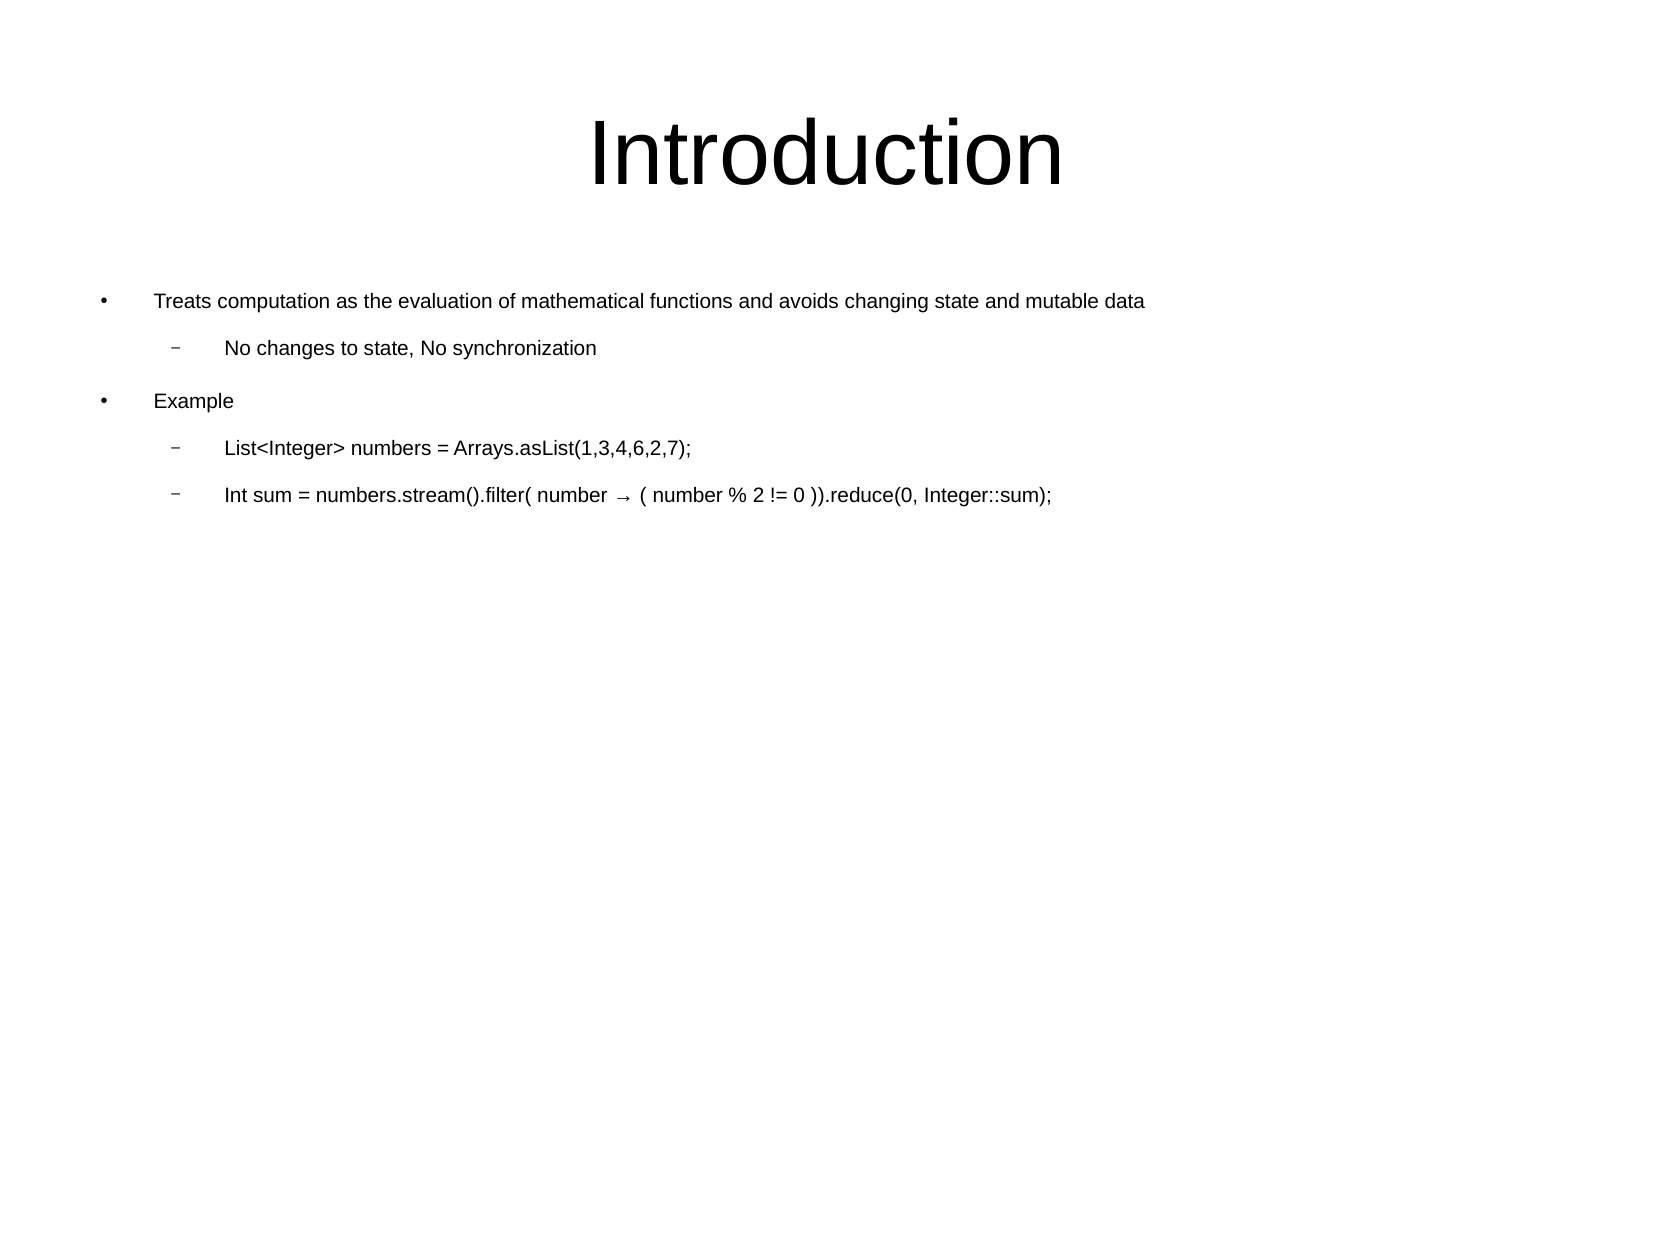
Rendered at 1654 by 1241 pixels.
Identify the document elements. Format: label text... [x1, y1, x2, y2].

list Treats computation as the evaluation of mathematical functions and avoids changing state and mutable data No changes to state, No synchronization Example List<Integer> numbers = Arrays.asList(1,3,4,6,2,7); Int sum = numbers.stream().filter( number → ( number % 2 != 0 )).reduce(0, Integer::sum); [82, 290, 1621, 1231]
title Introduction [82, 49, 1571, 257]
